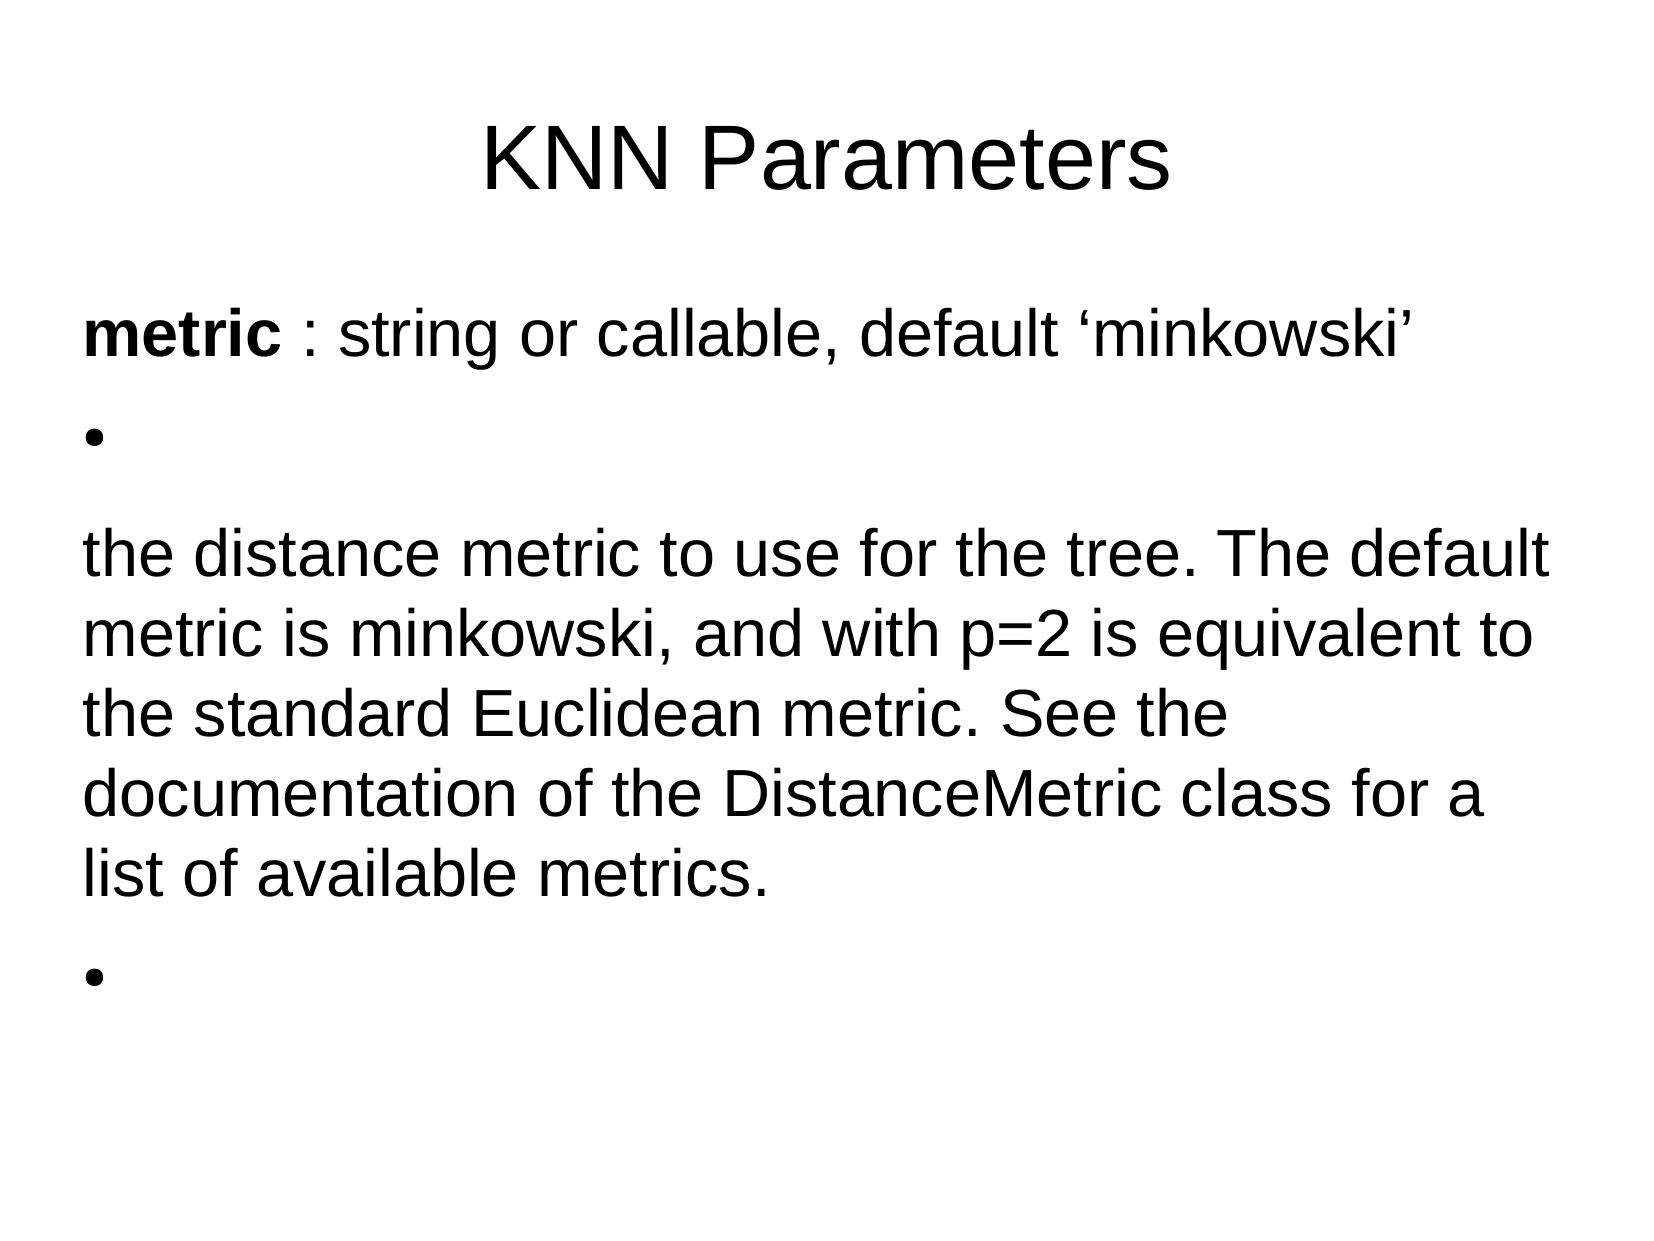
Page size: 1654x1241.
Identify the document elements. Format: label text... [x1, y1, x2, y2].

title KNN Parameters [82, 49, 1571, 257]
list metric : string or callable, default ‘minkowski’ the distance metric to use for the tree. The default metric is minkowski, and with p=2 is equivalent to the standard Euclidean metric. See the documentation of the DistanceMetric class for a list of available metrics. [82, 290, 1571, 1010]
